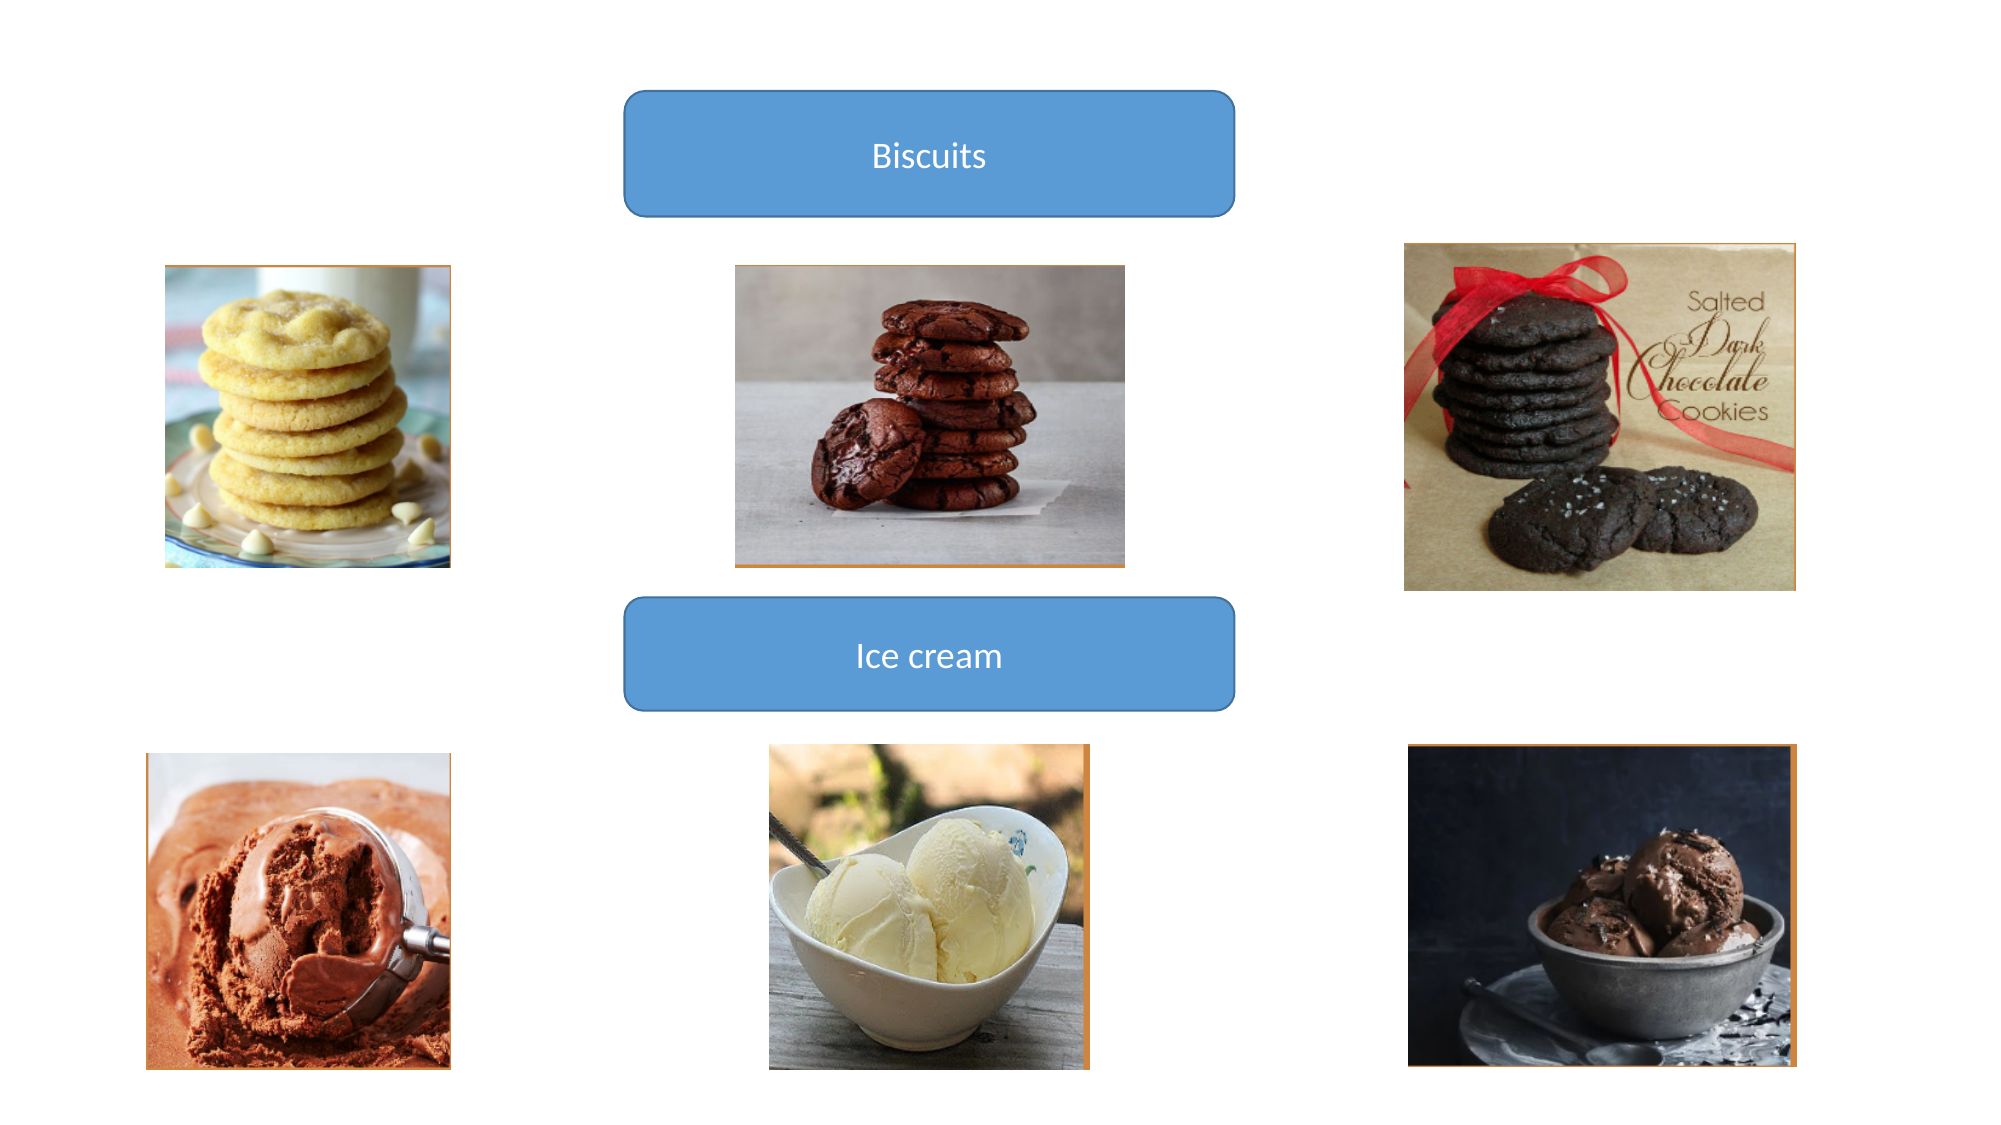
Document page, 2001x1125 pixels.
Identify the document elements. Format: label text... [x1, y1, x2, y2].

text_box Ice cream [624, 597, 1235, 711]
text_box Biscuits [624, 91, 1235, 217]
picture [146, 753, 451, 1070]
picture [769, 744, 1090, 1070]
picture [1408, 744, 1797, 1067]
picture [735, 265, 1125, 569]
picture [1404, 243, 1796, 591]
picture [165, 265, 451, 569]
